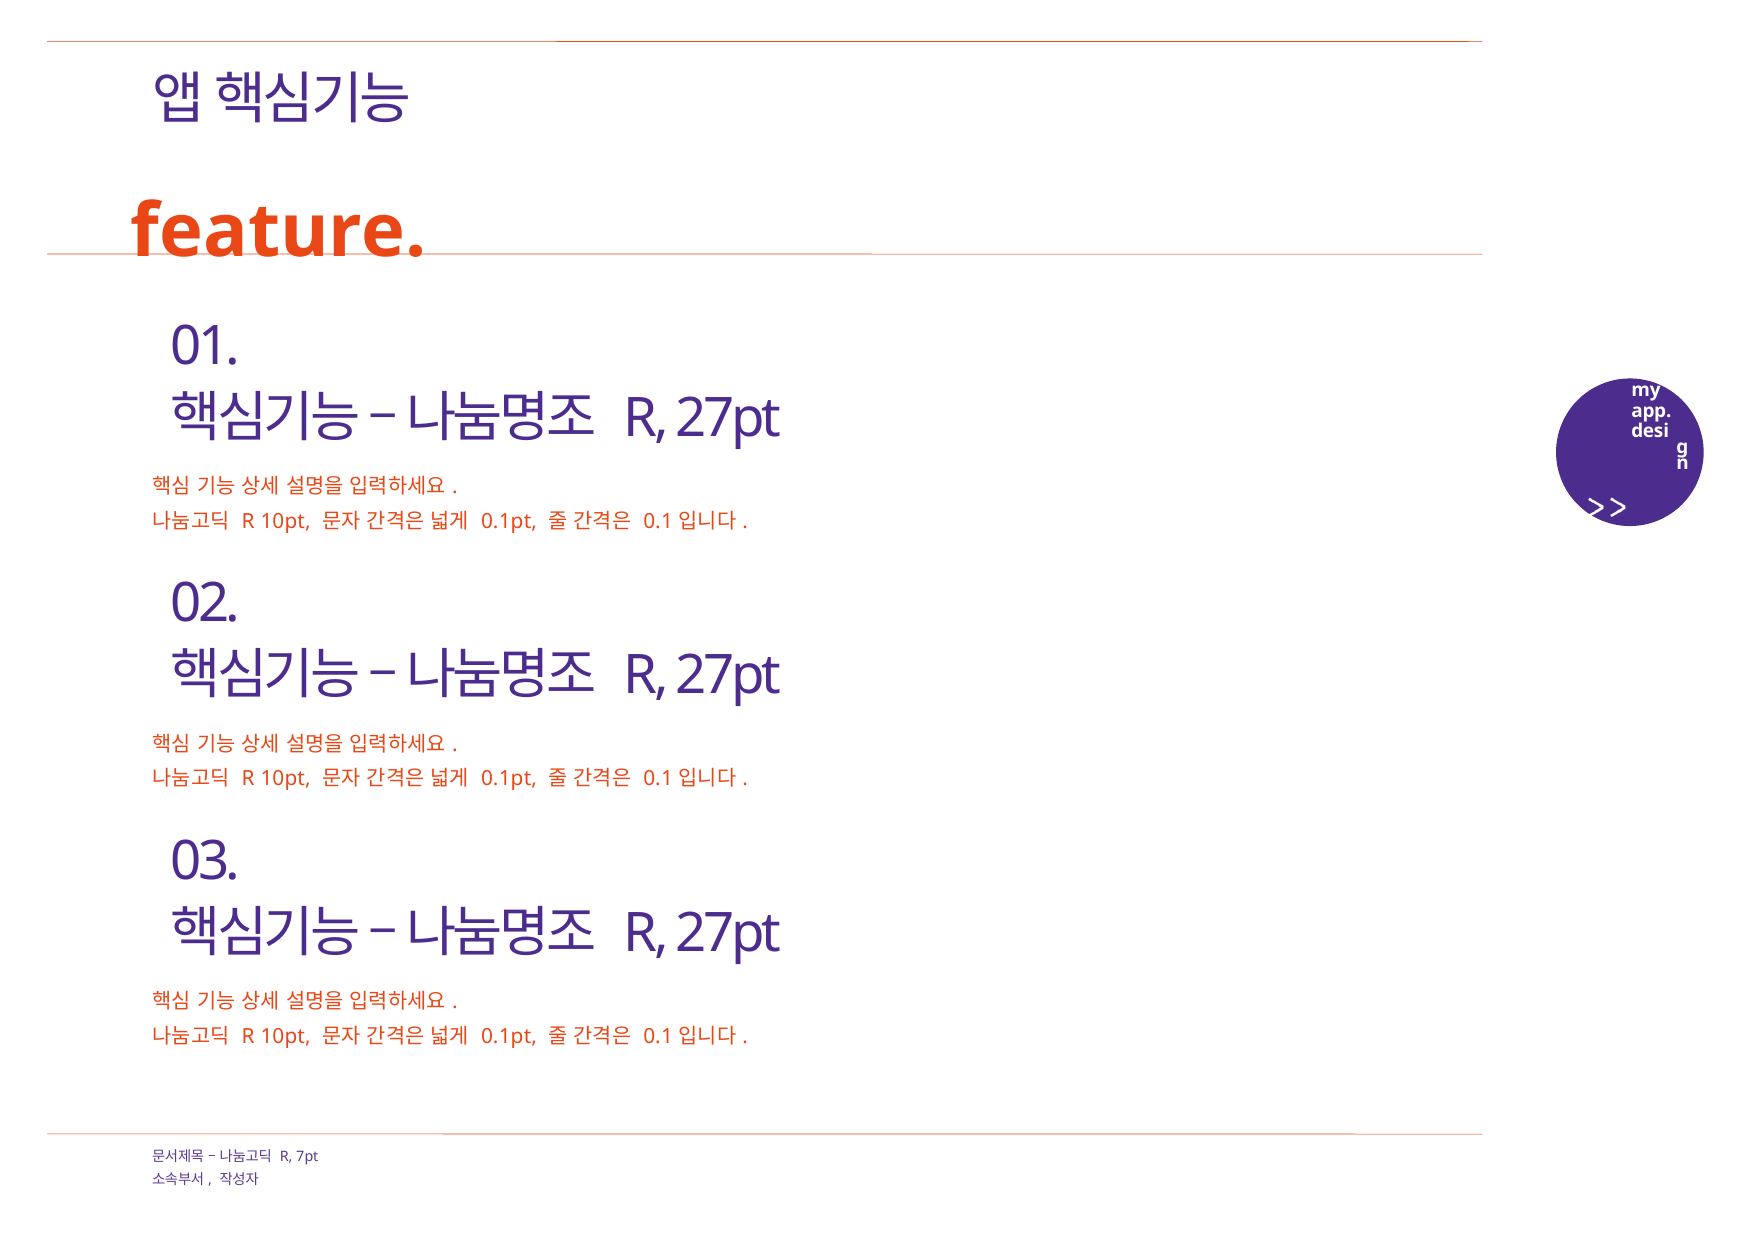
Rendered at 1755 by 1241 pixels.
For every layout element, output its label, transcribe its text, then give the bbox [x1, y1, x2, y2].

list feature. [88, 176, 1483, 279]
list 01. 핵심기능 – 나눔명조 R, 27pt [88, 320, 1483, 453]
list my app. design [1586, 386, 1675, 477]
list 핵심 기능 상세 설명을 입력하세요. 나눔고딕 R 10pt, 문자 간격은 넓게 0.1pt, 줄 간격은 0.1입니다. [88, 470, 1483, 559]
list 문서제목 – 나눔고딕 R, 7pt 소속부서, 작성자 [88, 1147, 1483, 1189]
list 02. 핵심기능 – 나눔명조 R, 27pt [88, 578, 1483, 711]
list 03. 핵심기능 – 나눔명조 R, 27pt [88, 835, 1483, 968]
list 핵심 기능 상세 설명을 입력하세요. 나눔고딕 R 10pt, 문자 간격은 넓게 0.1pt, 줄 간격은 0.1입니다. [88, 985, 1483, 1074]
list 앱 핵심기능 [88, 53, 1483, 155]
list 핵심 기능 상세 설명을 입력하세요. 나눔고딕 R 10pt, 문자 간격은 넓게 0.1pt, 줄 간격은 0.1입니다. [88, 727, 1483, 817]
